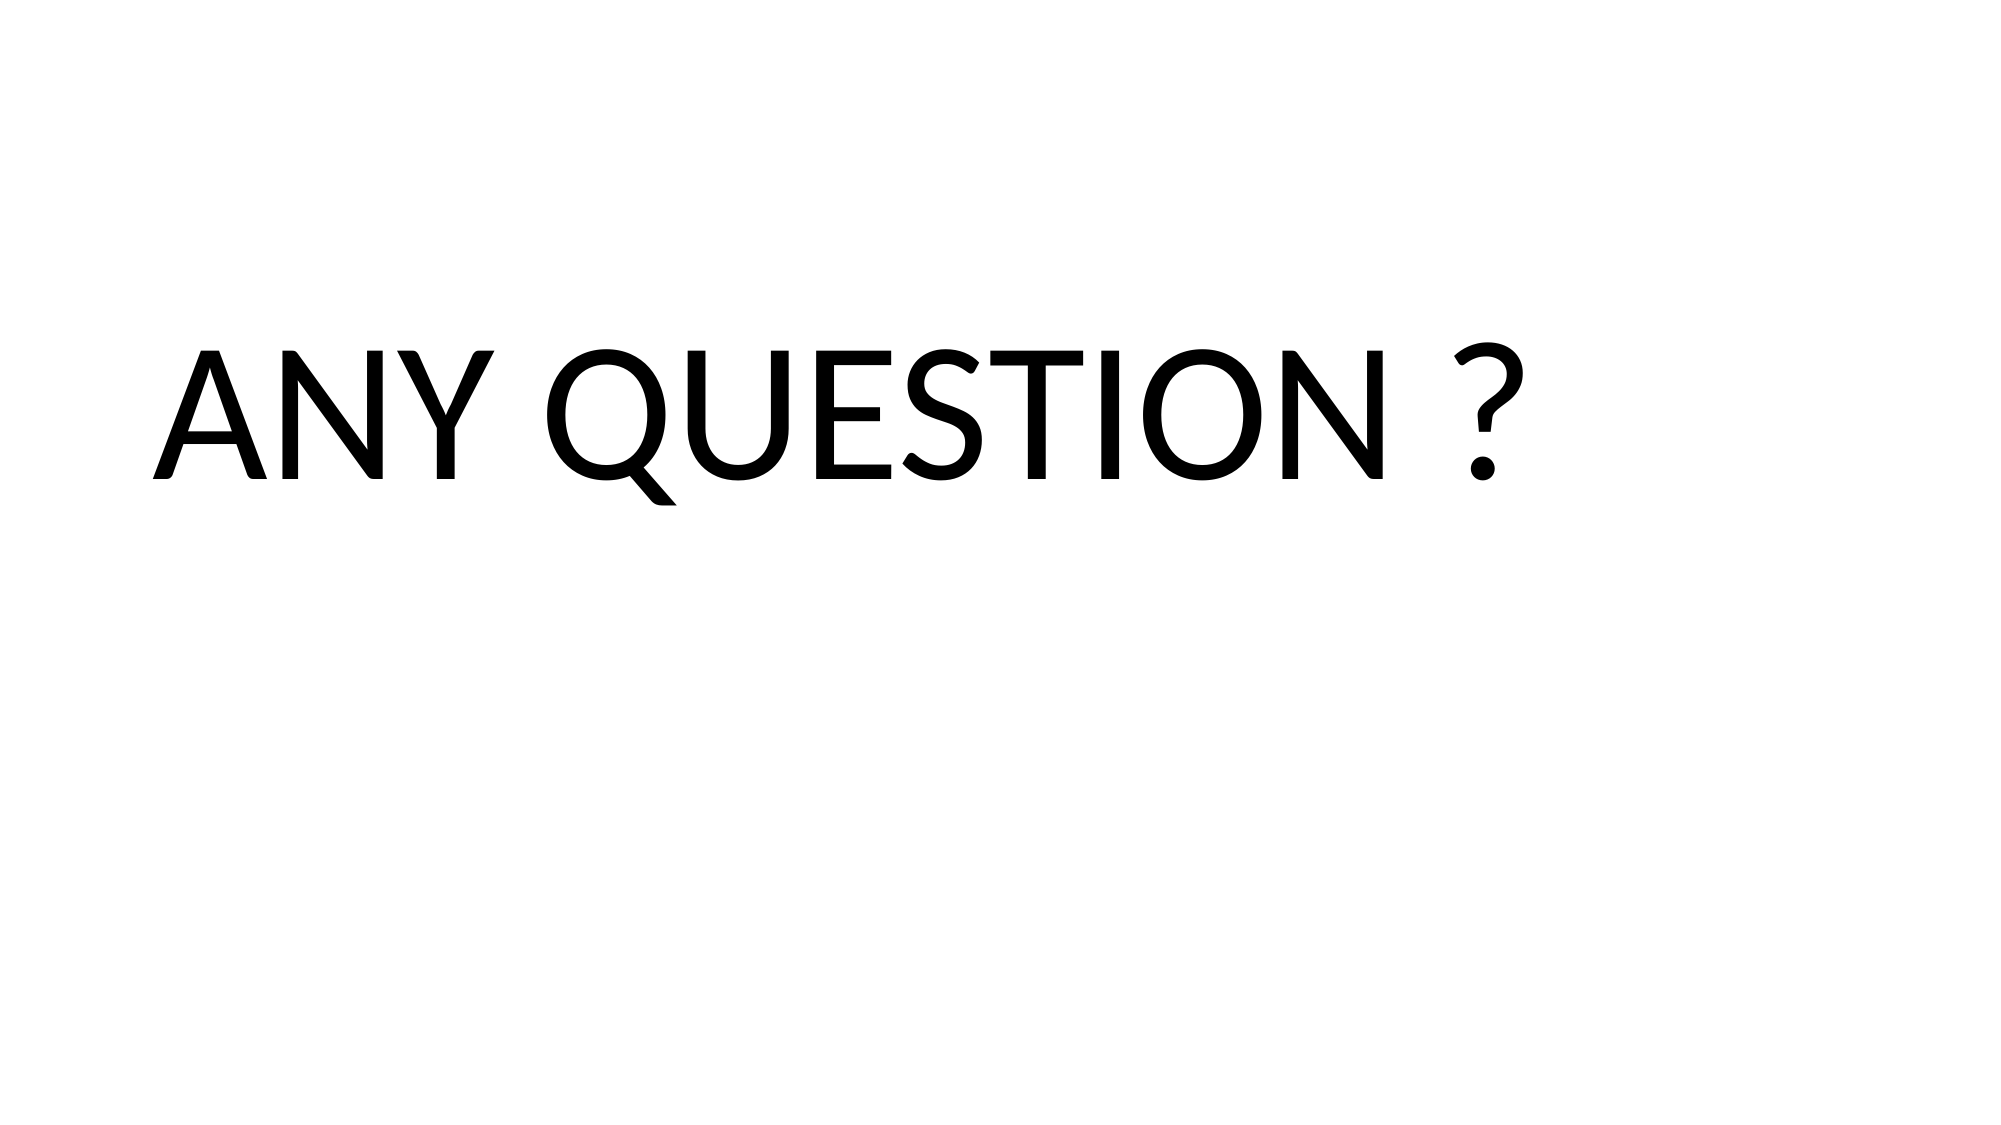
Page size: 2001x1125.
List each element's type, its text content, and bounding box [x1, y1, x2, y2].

list ANY QUESTION ? [137, 299, 1863, 1014]
